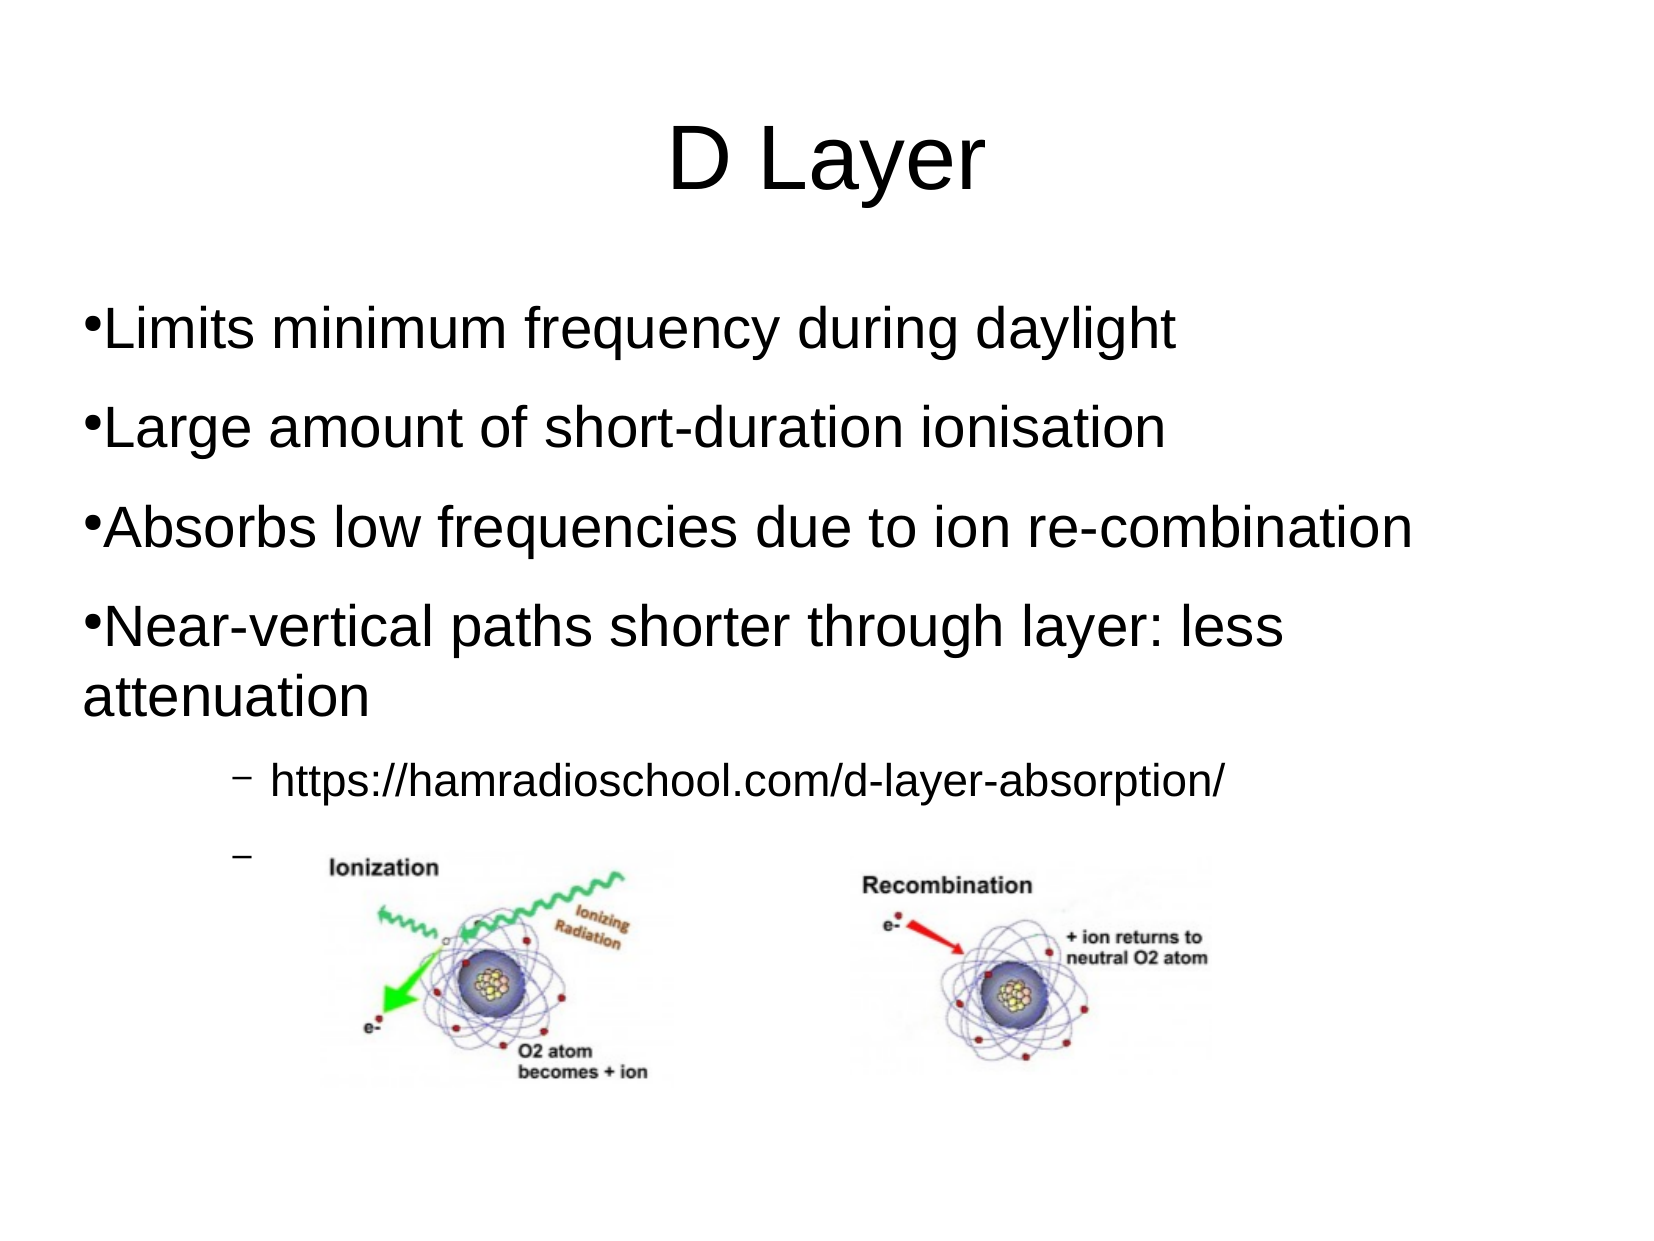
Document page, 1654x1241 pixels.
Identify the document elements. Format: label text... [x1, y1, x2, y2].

picture [320, 850, 674, 1088]
title D Layer [82, 49, 1571, 257]
list Limits minimum frequency during daylight Large amount of short-duration ionisation Absorbs low frequencies due to ion re-combination Near-vertical paths shorter through layer: less attenuation https://hamradioschool.com/d-layer-absorption/ [82, 290, 1571, 1010]
picture [850, 856, 1212, 1075]
